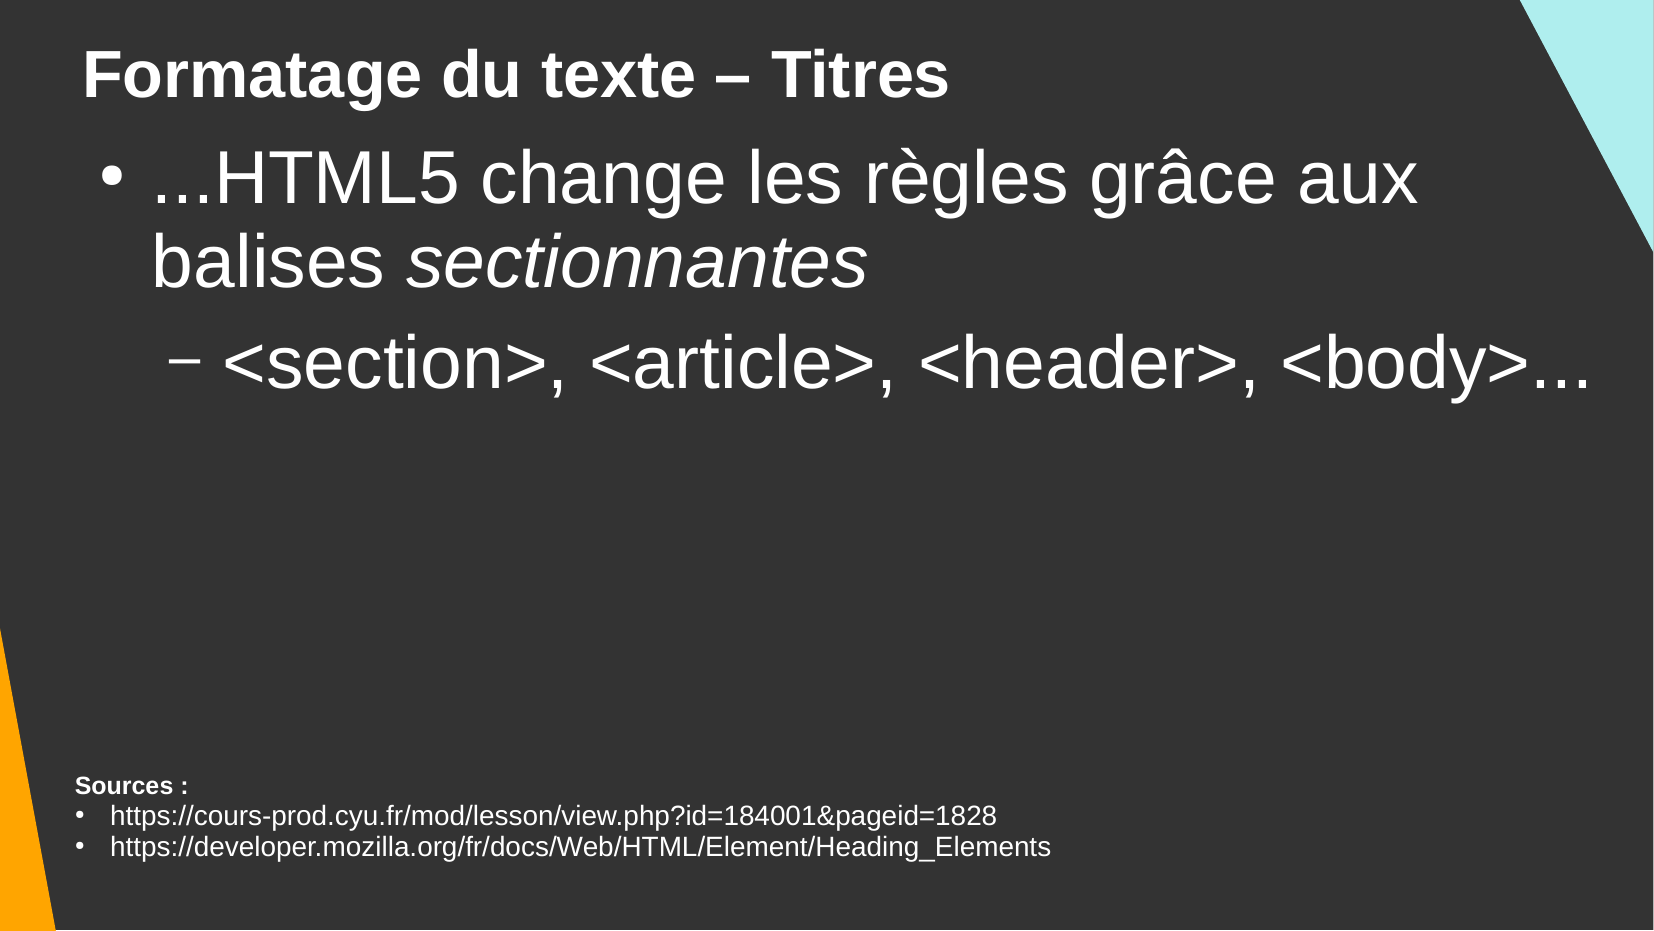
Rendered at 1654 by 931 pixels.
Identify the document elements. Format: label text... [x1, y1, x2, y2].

list ...HTML5 change les règles grâce aux balises sectionnantes <section>, <article>, <header>, <body>... [80, 135, 1605, 756]
title Formatage du texte – Titres [82, 37, 1571, 114]
text_box [0, 628, 56, 931]
text_box Sources : https://cours-prod.cyu.fr/mod/lesson/view.php?id=184001&pageid=1828 https://developer.mozilla.org/fr/docs/Web/HTML/Element/Heading_Elements [60, 764, 1546, 920]
text_box [1519, 0, 1654, 254]
